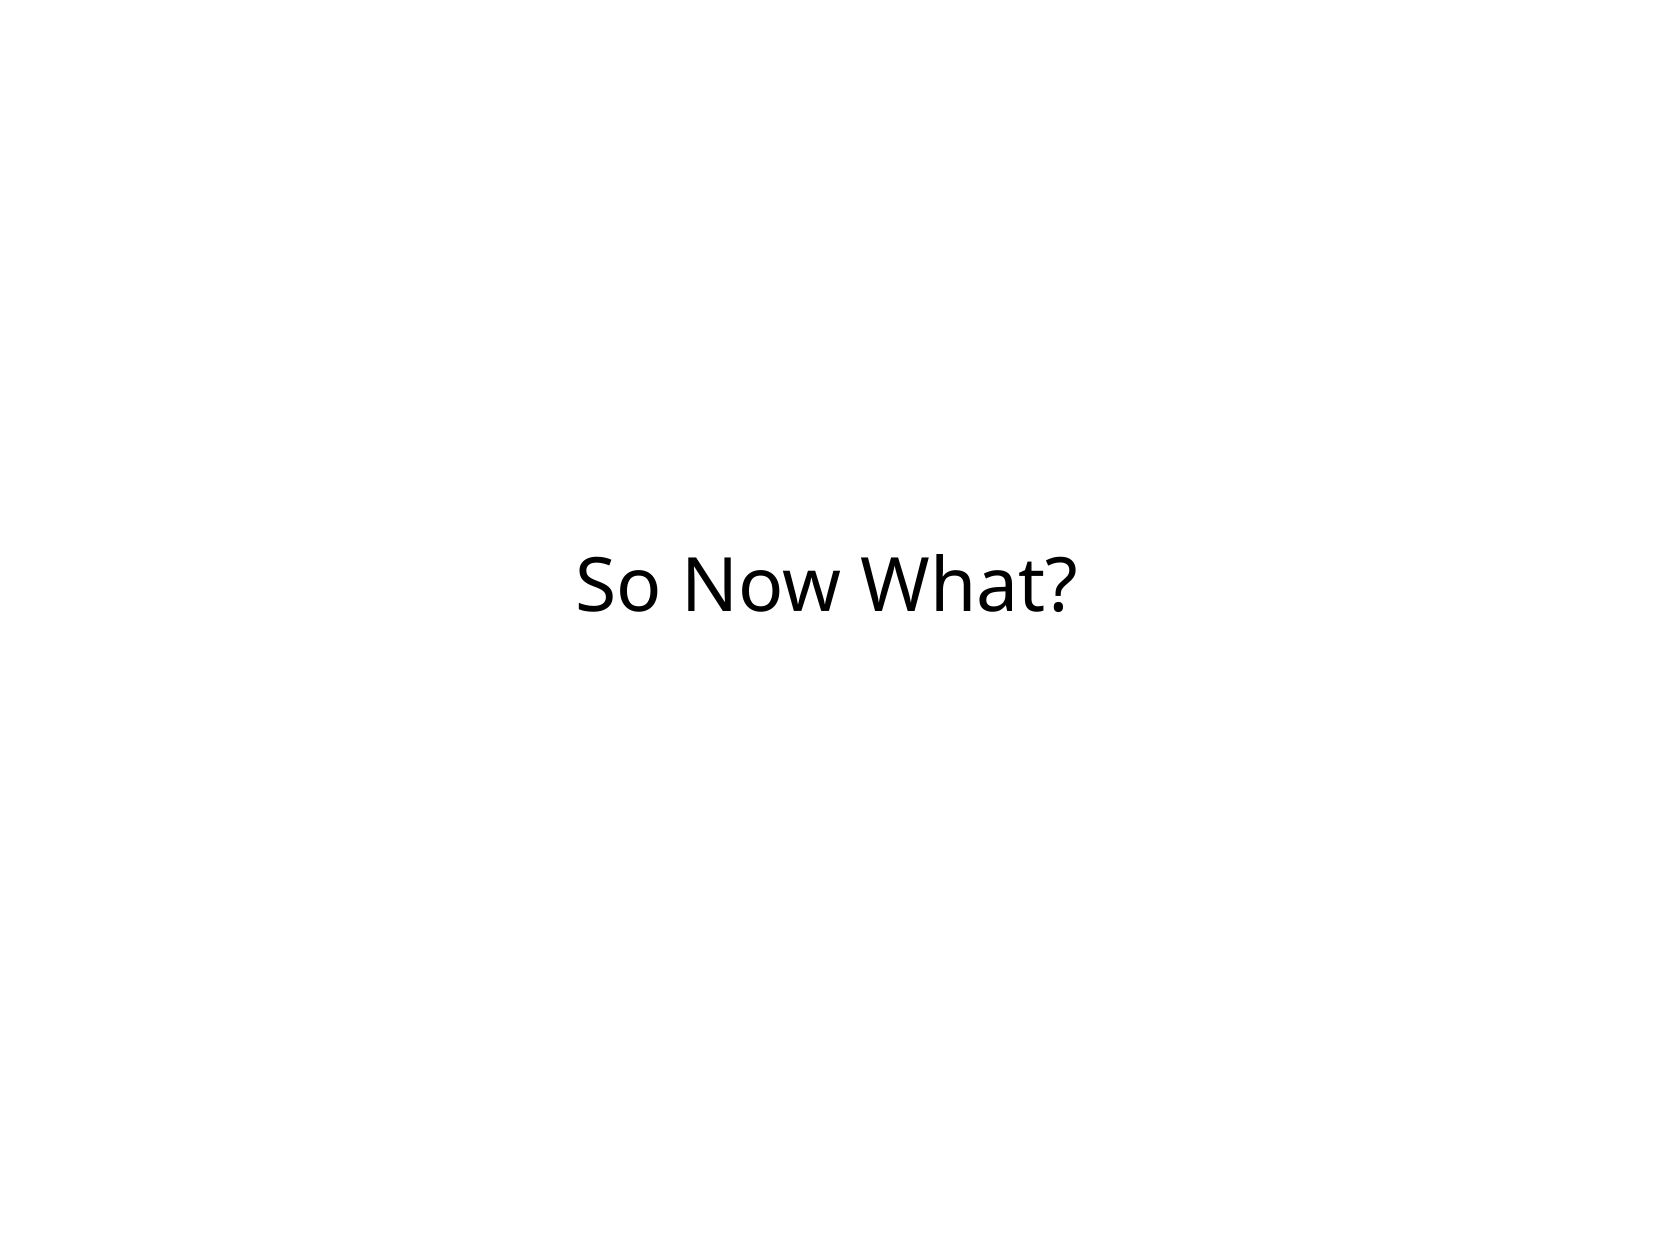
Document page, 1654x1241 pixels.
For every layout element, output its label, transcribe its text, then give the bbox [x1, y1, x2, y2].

list So Now What? [82, 290, 1571, 1010]
